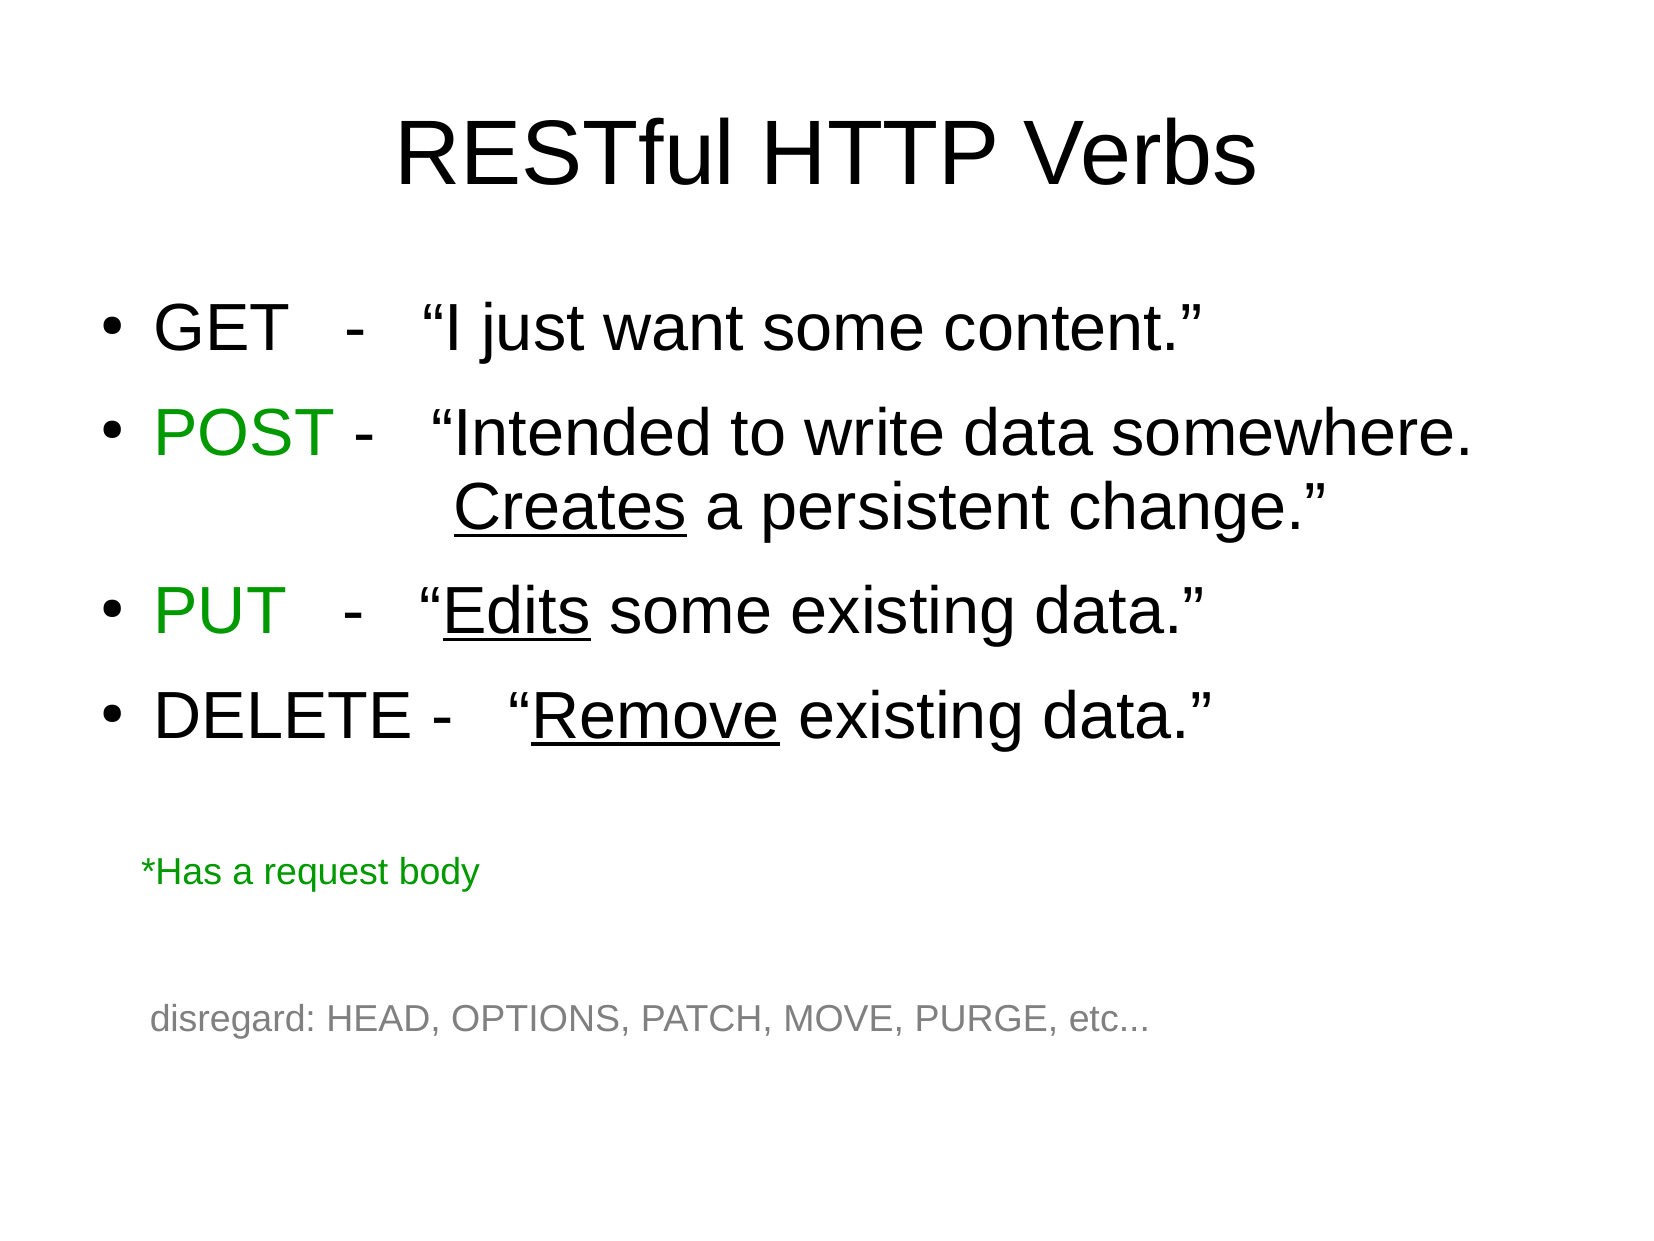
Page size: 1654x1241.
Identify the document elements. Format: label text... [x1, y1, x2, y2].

list GET - “I just want some content.” POST - “Intended to write data somewhere. Creates a persistent change.” PUT - “Edits some existing data.” DELETE - “Remove existing data.” [82, 290, 1571, 1010]
title RESTful HTTP Verbs [82, 49, 1571, 257]
text_box disregard: HEAD, OPTIONS, PATCH, MOVE, PURGE, etc... [135, 990, 1166, 1047]
text_box *Has a request body [126, 843, 496, 901]
